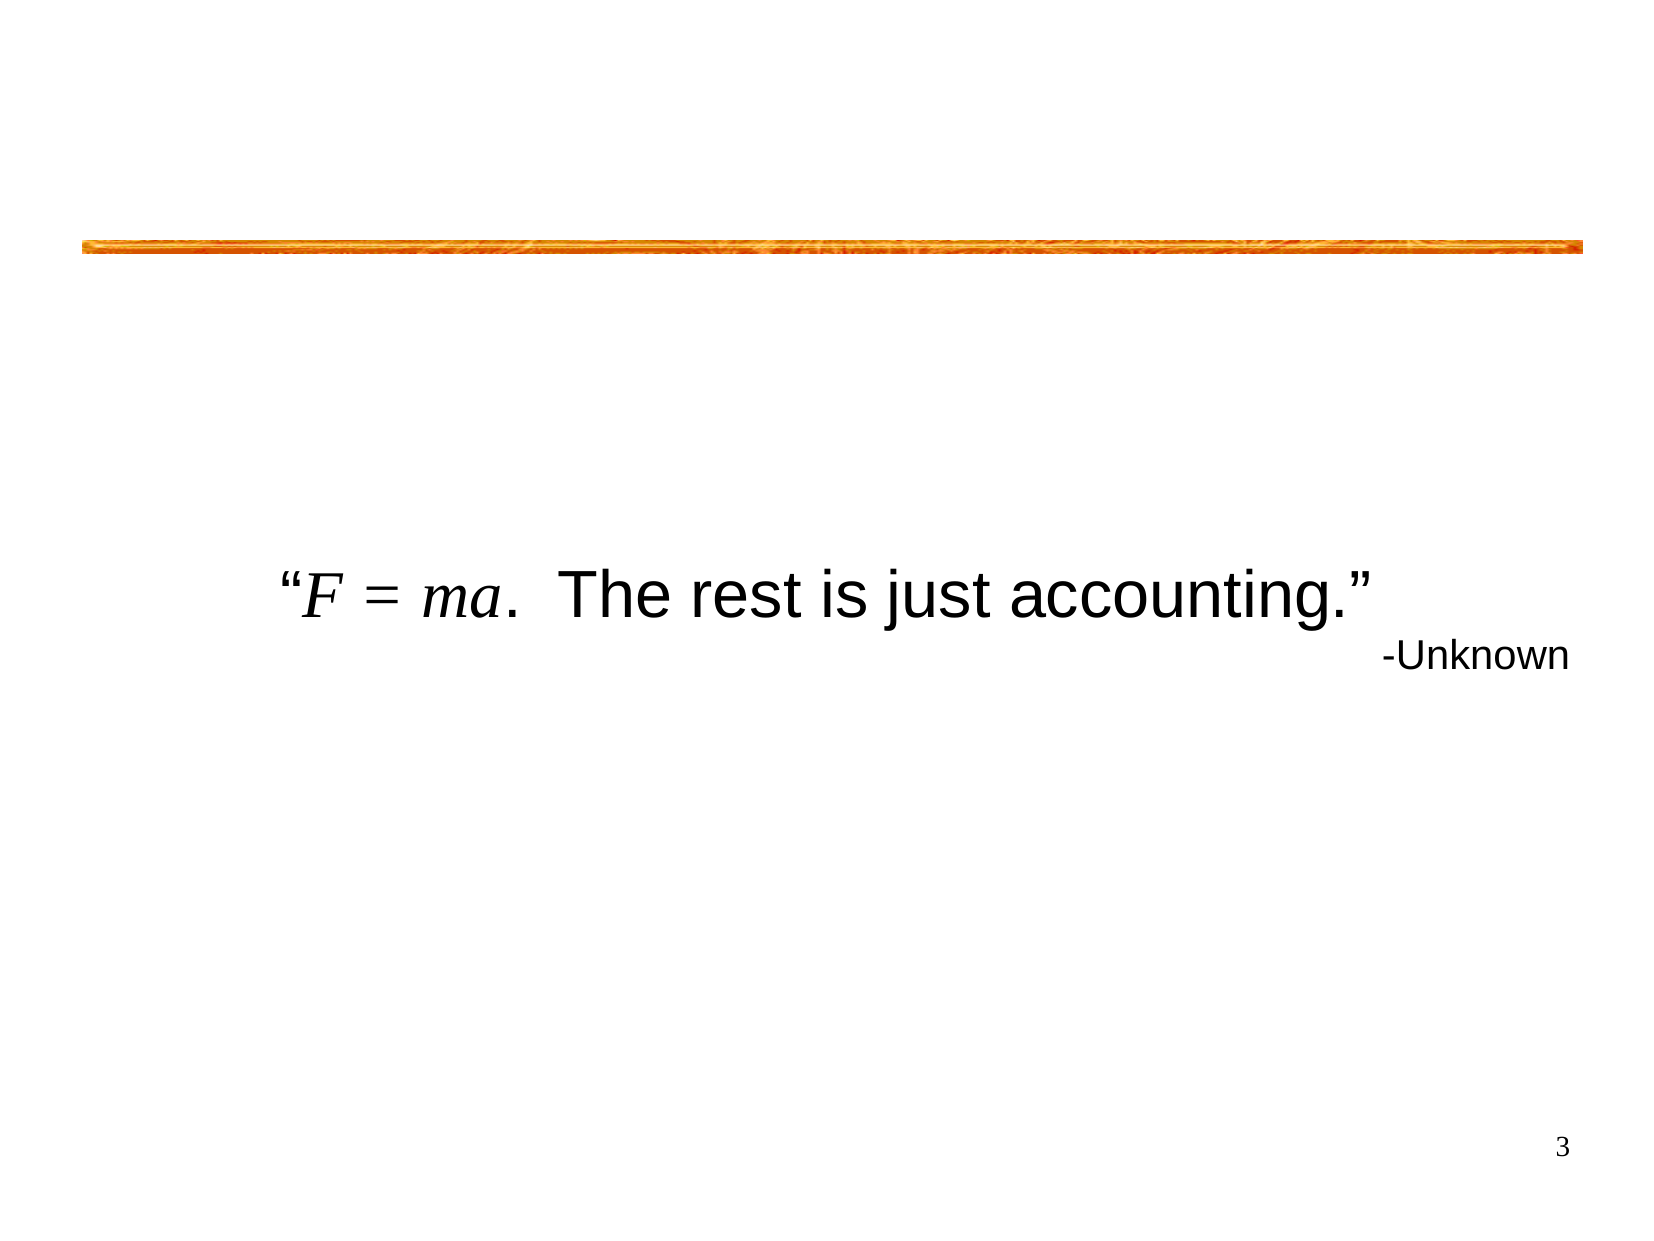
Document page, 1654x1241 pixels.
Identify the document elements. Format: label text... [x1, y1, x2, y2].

subtitle “F = ma. The rest is just accounting.” -Unknown [82, 297, 1571, 938]
picture [82, 240, 1583, 254]
